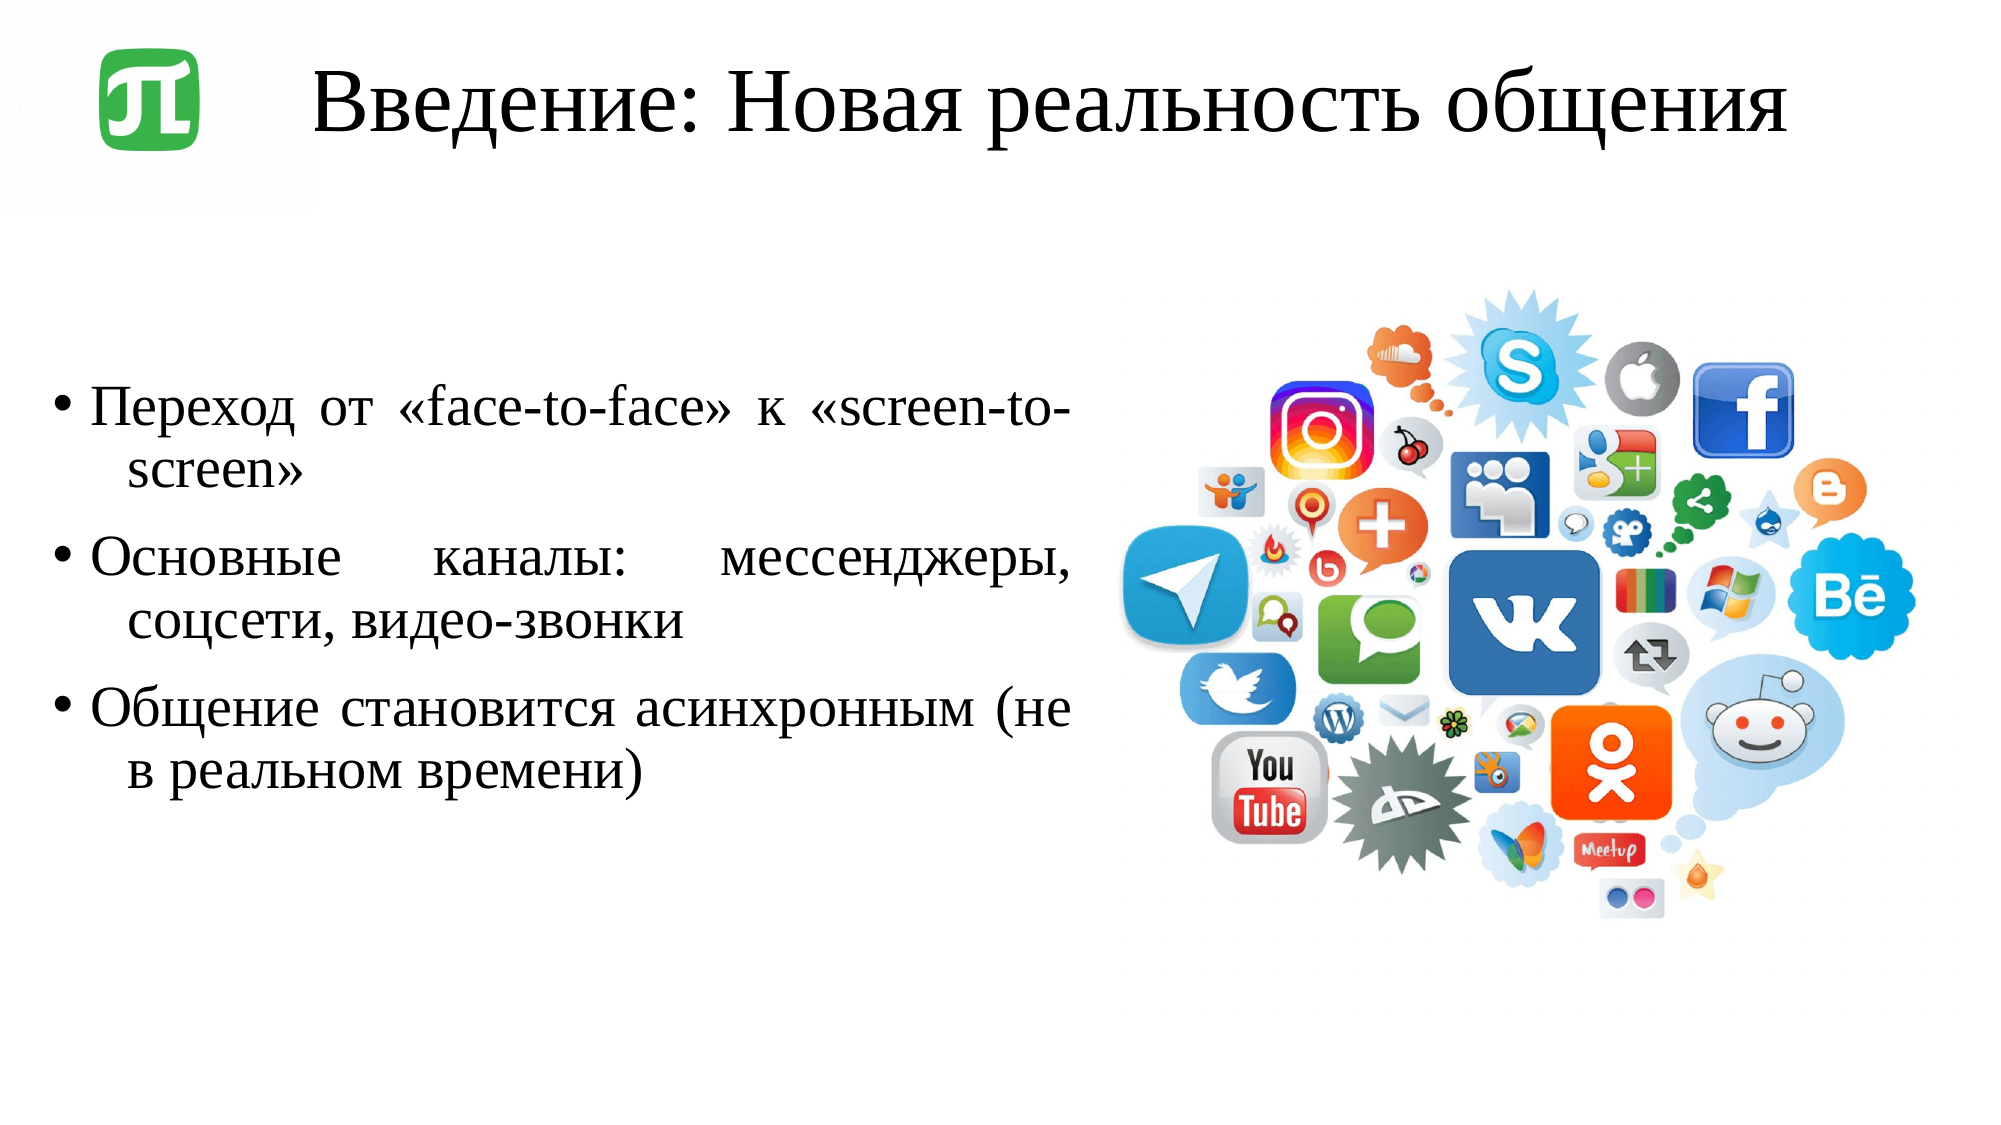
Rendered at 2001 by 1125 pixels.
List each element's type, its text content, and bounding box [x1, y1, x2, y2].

list Переход от «face-to-face» к «screen-to-screen» Основные каналы: мессенджеры, соцсети, видео-звонки Общение становится асинхронным (не в реальном времени) [37, 262, 1087, 977]
title Введение: Новая реальность общения [315, 0, 1913, 211]
picture [1087, 262, 1959, 1013]
picture [0, 0, 315, 211]
